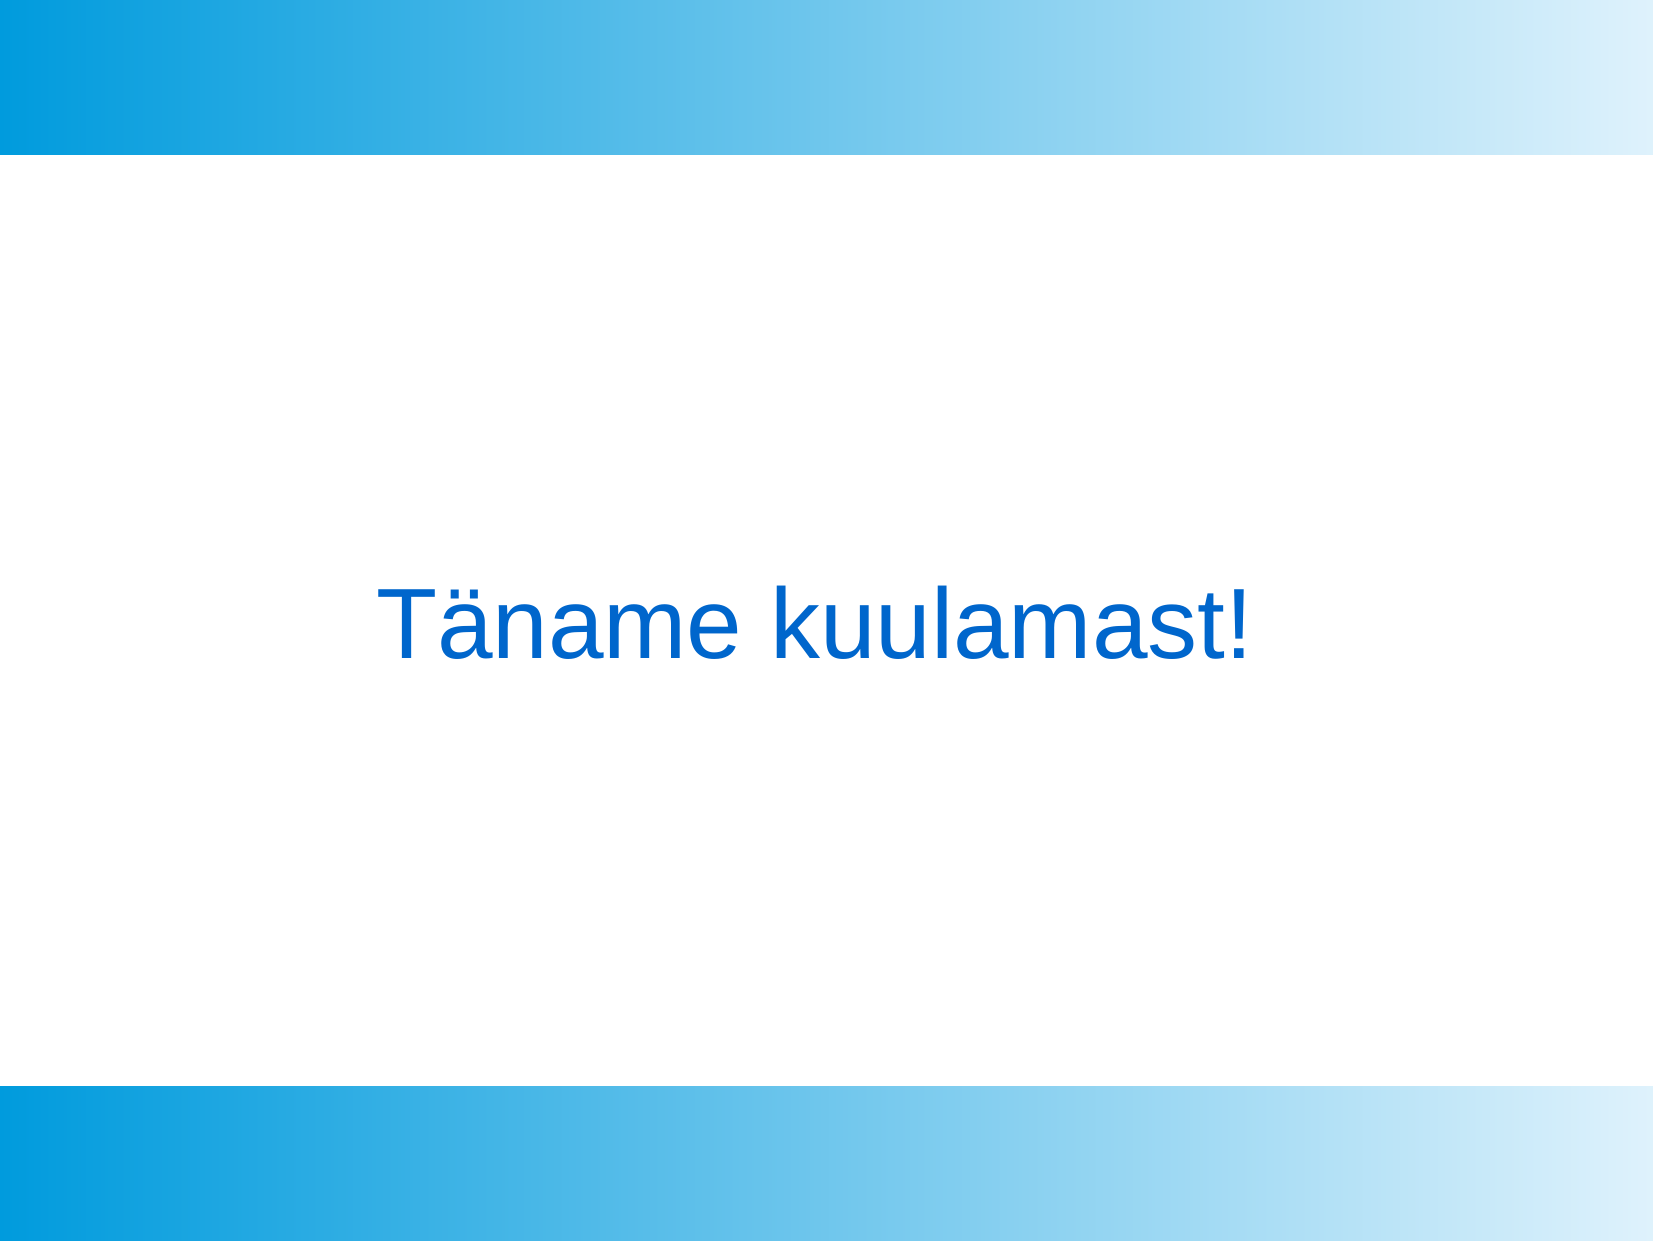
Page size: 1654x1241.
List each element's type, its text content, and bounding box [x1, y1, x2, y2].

list Täname kuulamast! [88, 567, 1542, 727]
